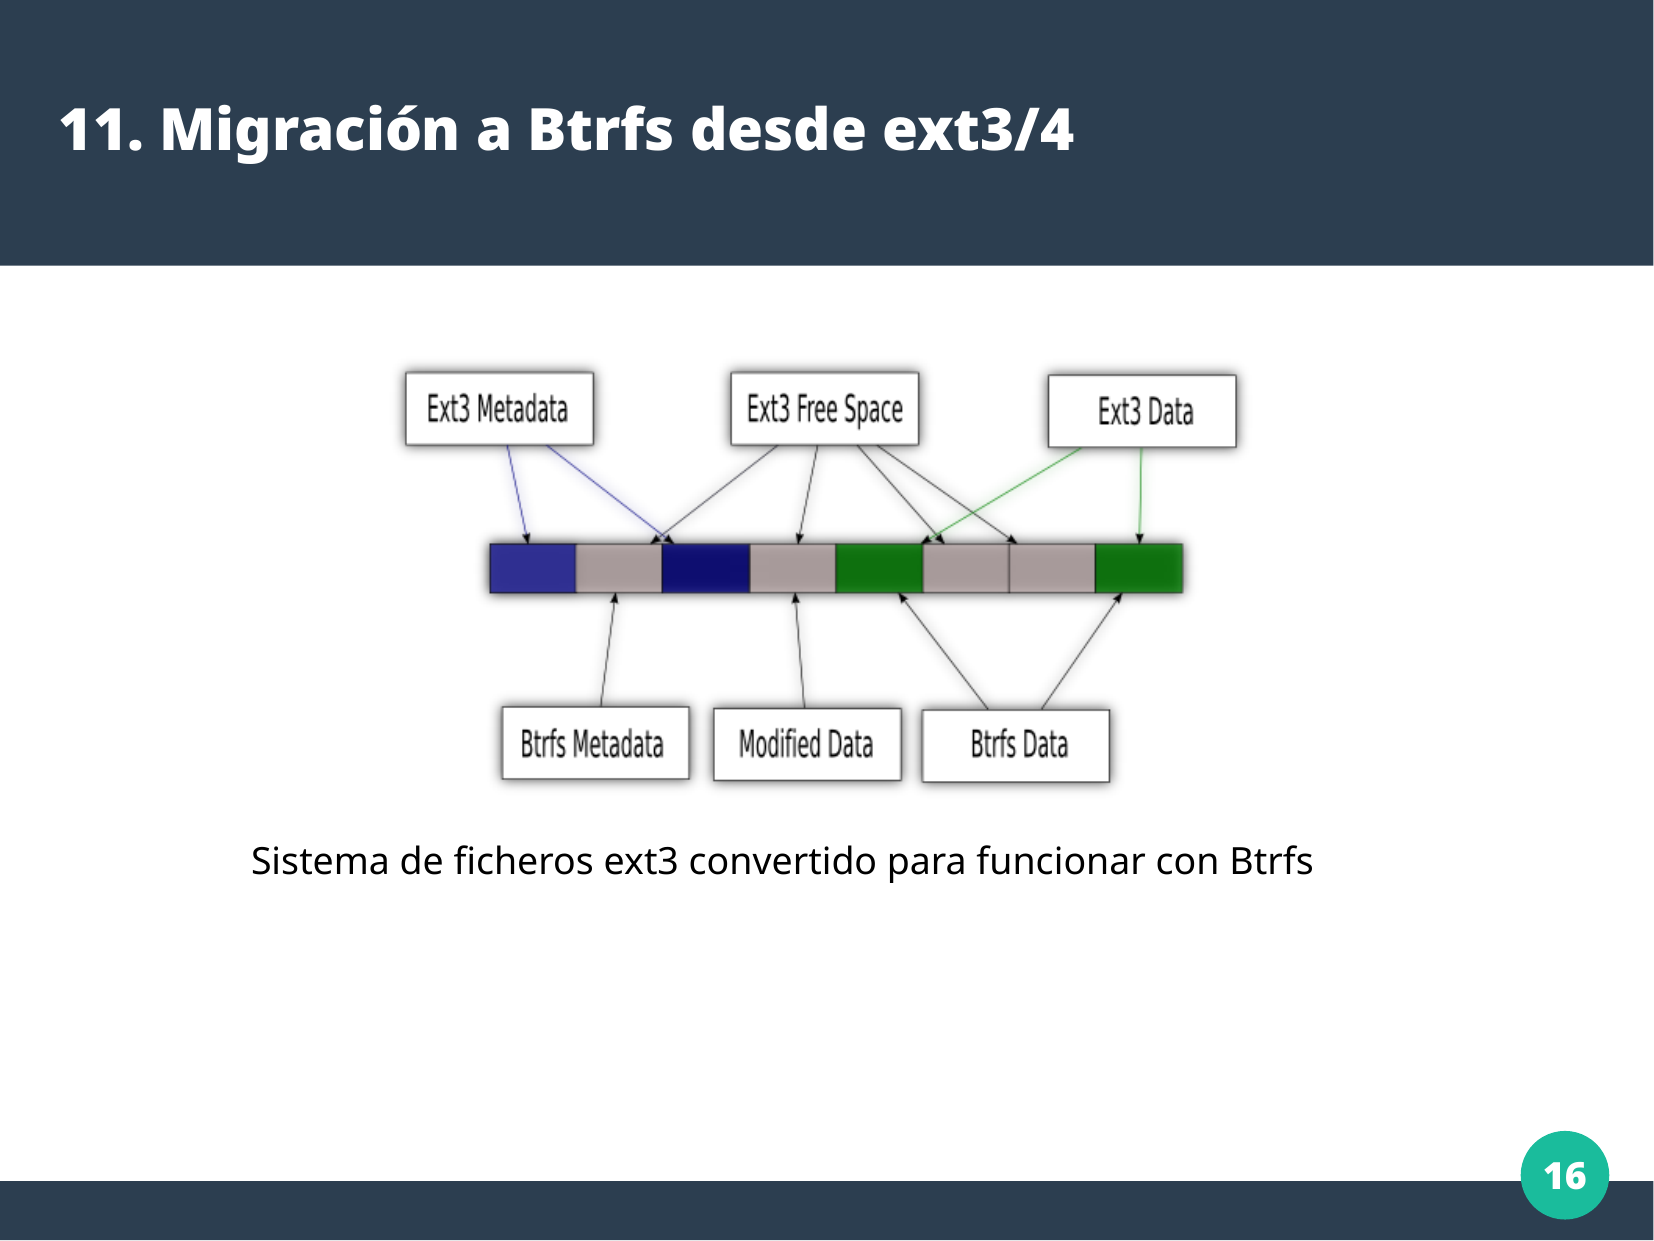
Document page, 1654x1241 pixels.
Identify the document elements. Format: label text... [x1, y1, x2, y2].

picture [371, 301, 1270, 826]
text_box Sistema de ficheros ext3 convertido para funcionar con Btrfs [236, 826, 1465, 886]
title 11. Migración a Btrfs desde ext3/4 [59, 49, 1595, 207]
